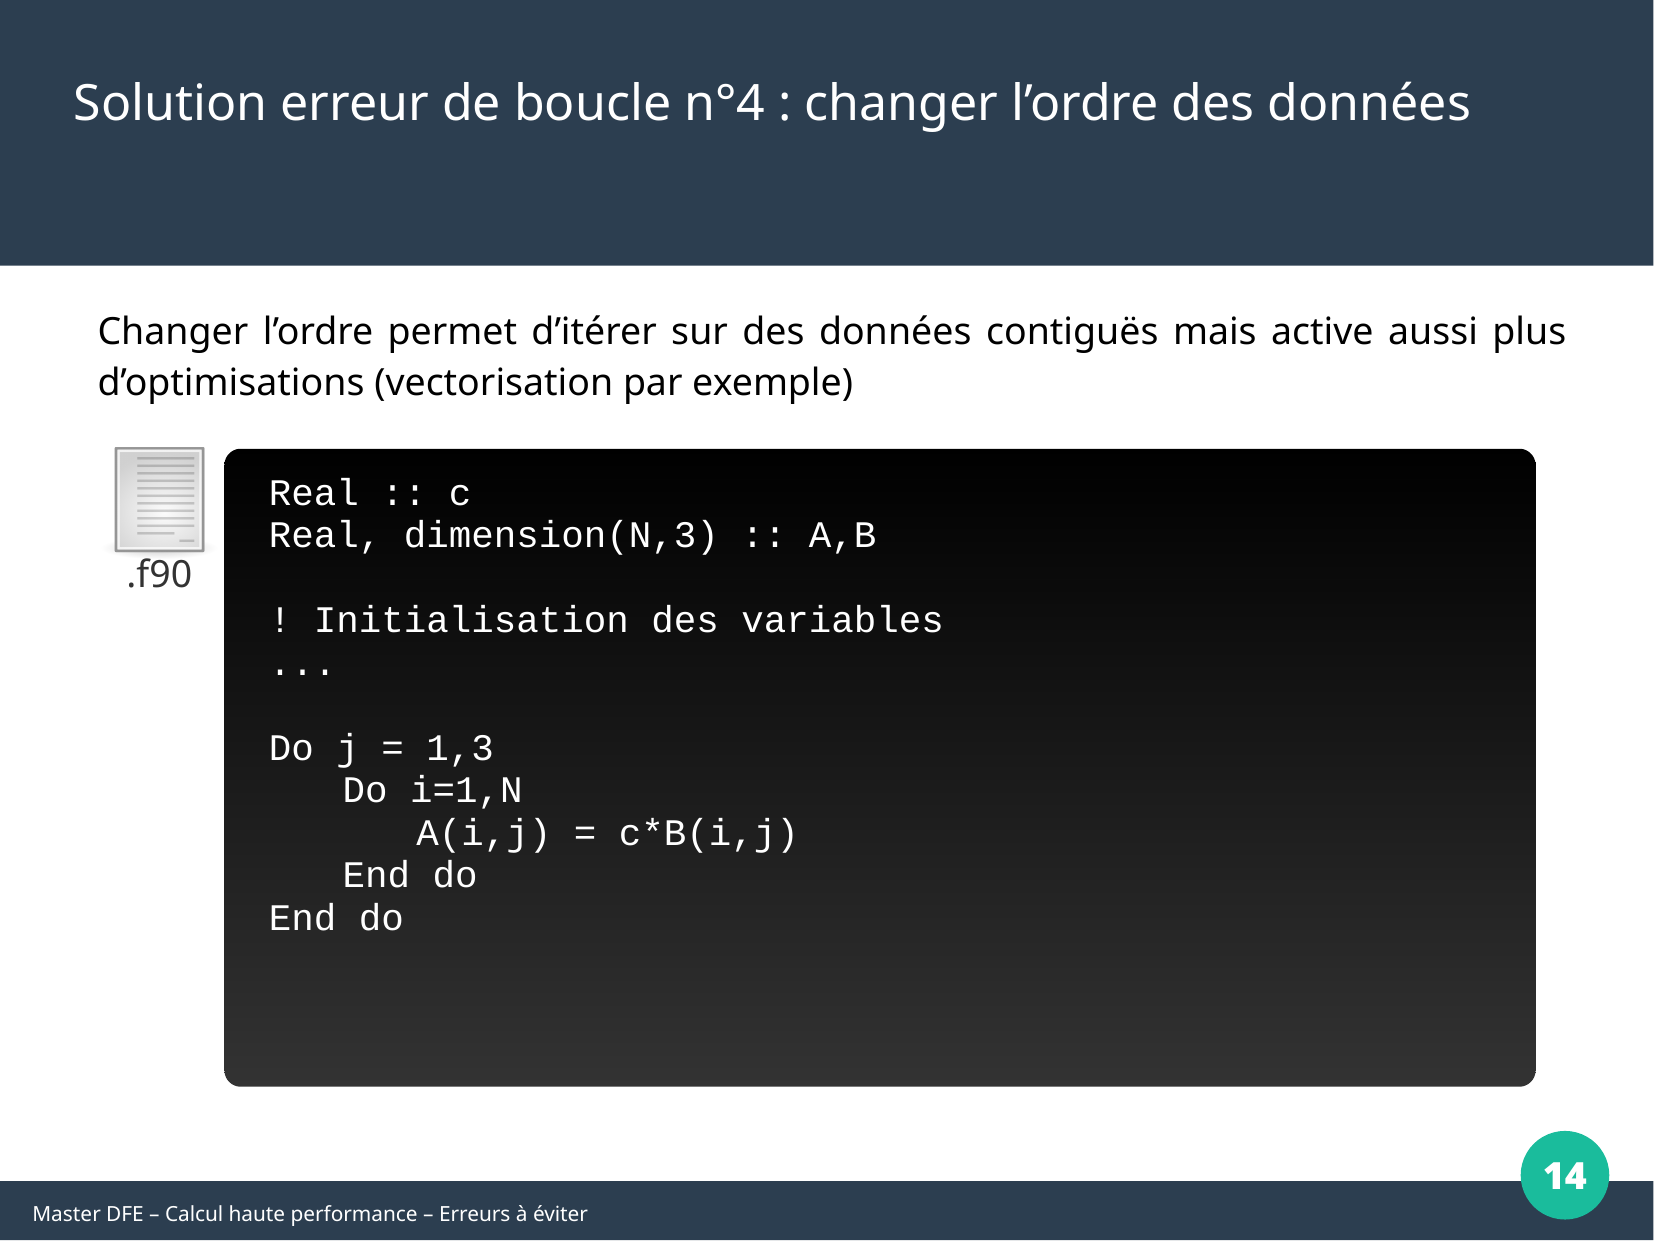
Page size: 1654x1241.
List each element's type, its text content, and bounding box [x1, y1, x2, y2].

text_box Real :: c Real, dimension(N,3) :: A,B ! Initialisation des variables ... Do j = 1,3 Do i=1,N A(i,j) = c*B(i,j) End do End do [253, 466, 1524, 961]
text_box Master DFE – Calcul haute performance – Erreurs à éviter [17, 1191, 1436, 1235]
text_box Changer l’ordre permet d’itérer sur des données contiguës mais active aussi plus d’optimisations (vectorisation par exemple) [82, 297, 1583, 414]
text_box [224, 448, 1536, 1087]
text_box Solution erreur de boucle n°4 : changer l’ordre des données [59, 59, 1619, 209]
text_box .f90 [82, 539, 237, 606]
picture [100, 442, 219, 539]
